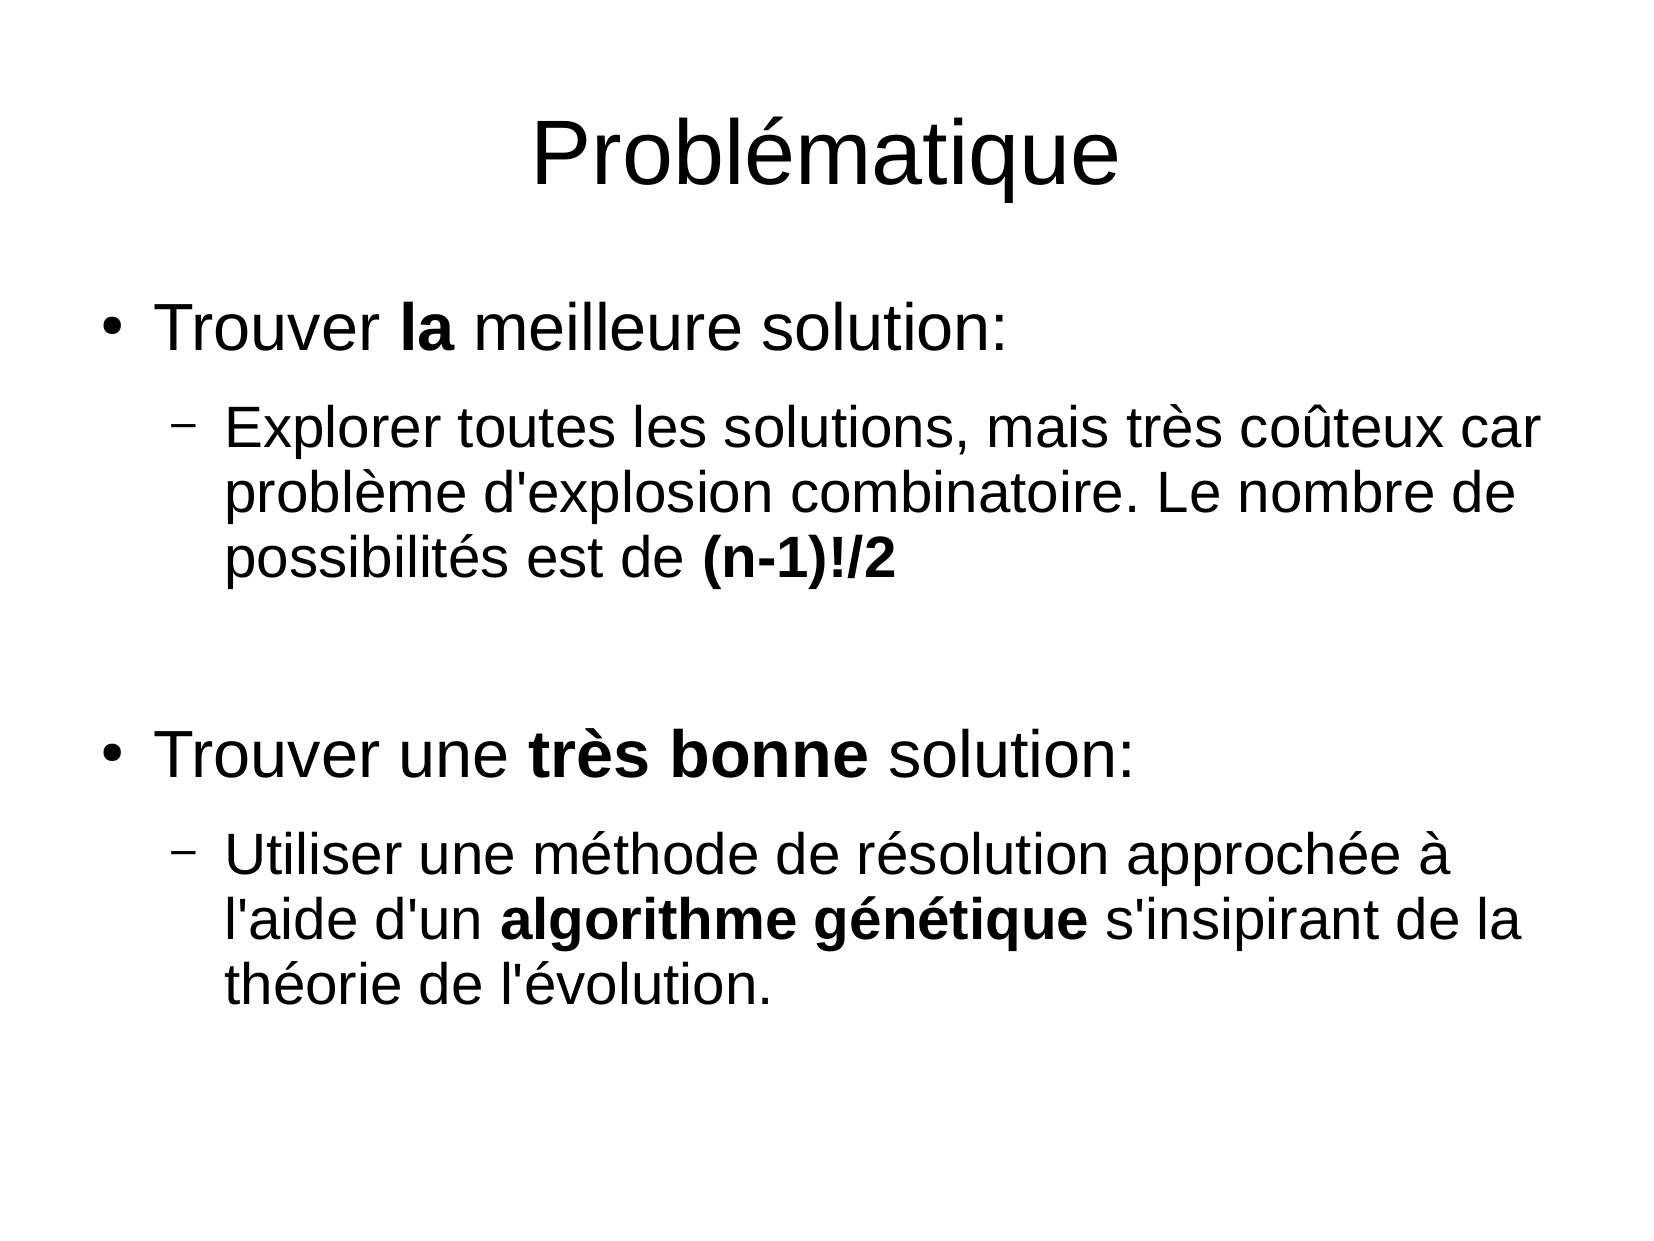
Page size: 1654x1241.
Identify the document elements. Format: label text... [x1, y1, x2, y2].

list Trouver la meilleure solution: Explorer toutes les solutions, mais très coûteux car problème d'explosion combinatoire. Le nombre de possibilités est de (n-1)!/2 Trouver une très bonne solution: Utiliser une méthode de résolution approchée à l'aide d'un algorithme génétique s'insipirant de la théorie de l'évolution. [82, 290, 1571, 1216]
title Problématique [82, 49, 1571, 257]
